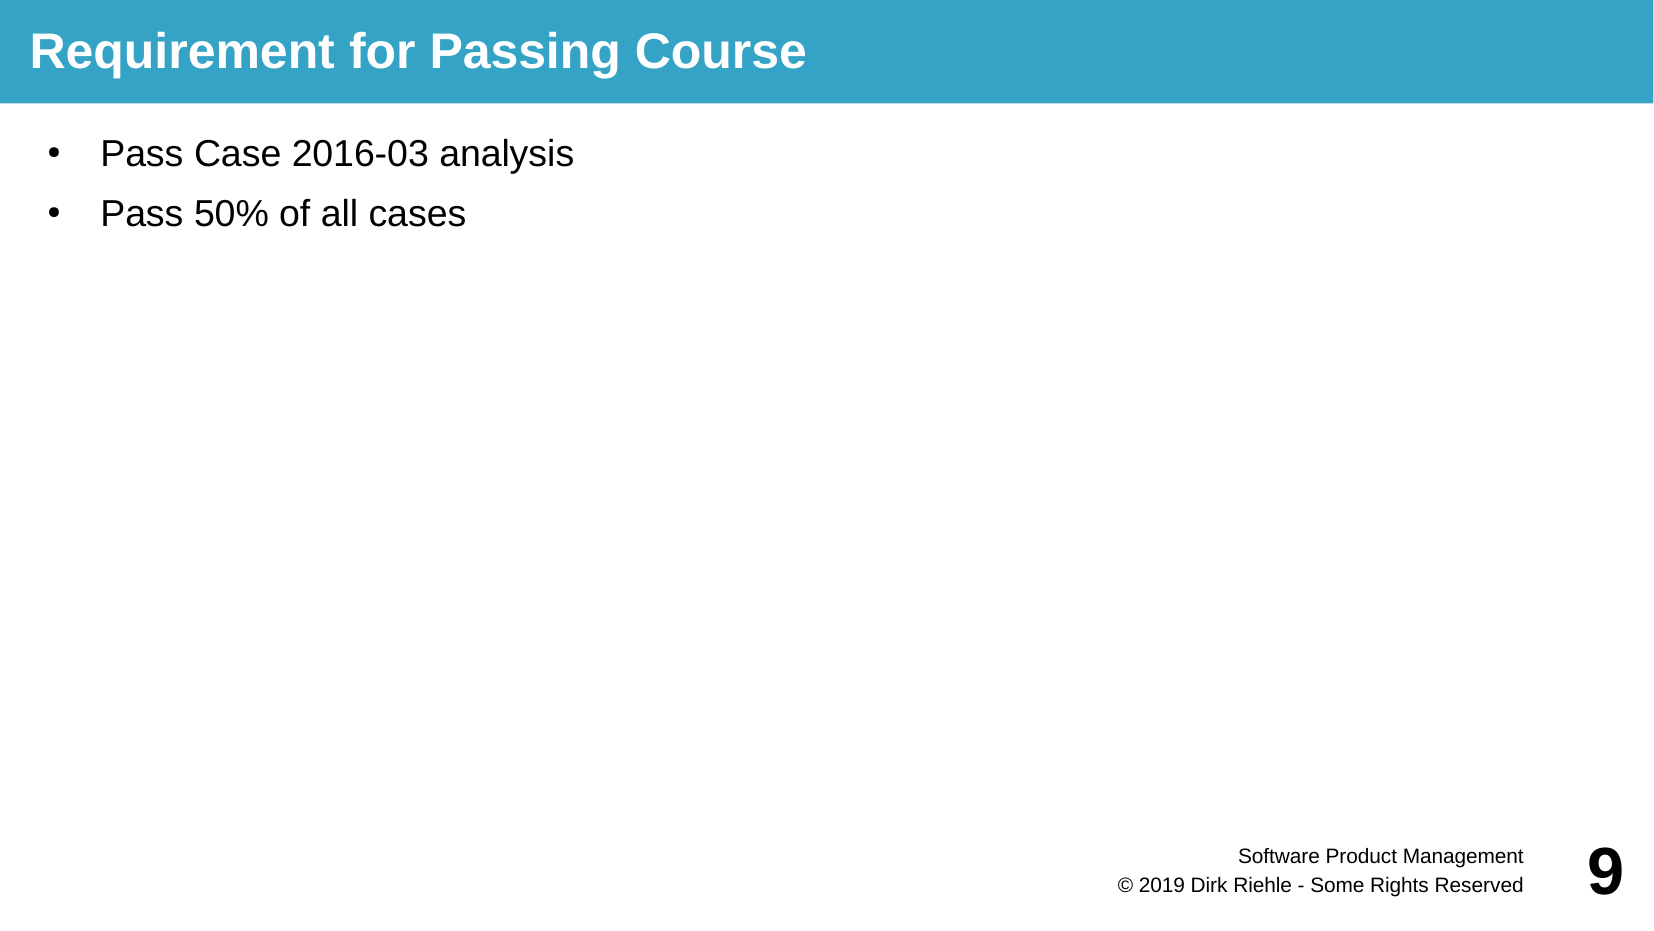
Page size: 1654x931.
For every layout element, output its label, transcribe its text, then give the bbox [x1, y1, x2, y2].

list Pass Case 2016-03 analysis Pass 50% of all cases [29, 132, 1625, 813]
title Requirement for Passing Course [0, 0, 1654, 104]
